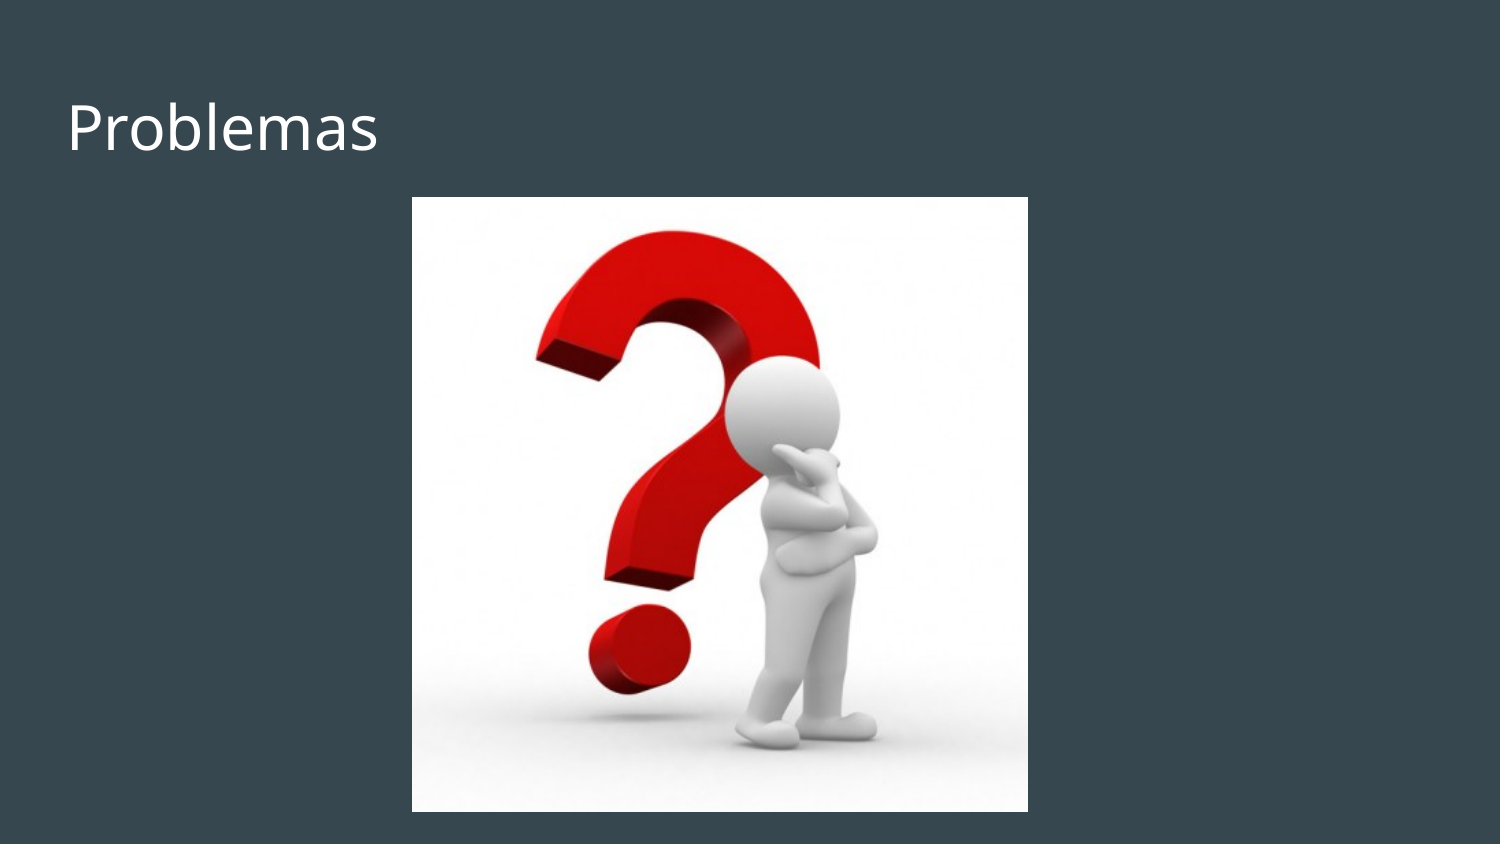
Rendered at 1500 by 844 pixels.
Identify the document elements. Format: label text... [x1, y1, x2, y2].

title Problemas [51, 72, 1449, 167]
picture [412, 197, 1028, 813]
